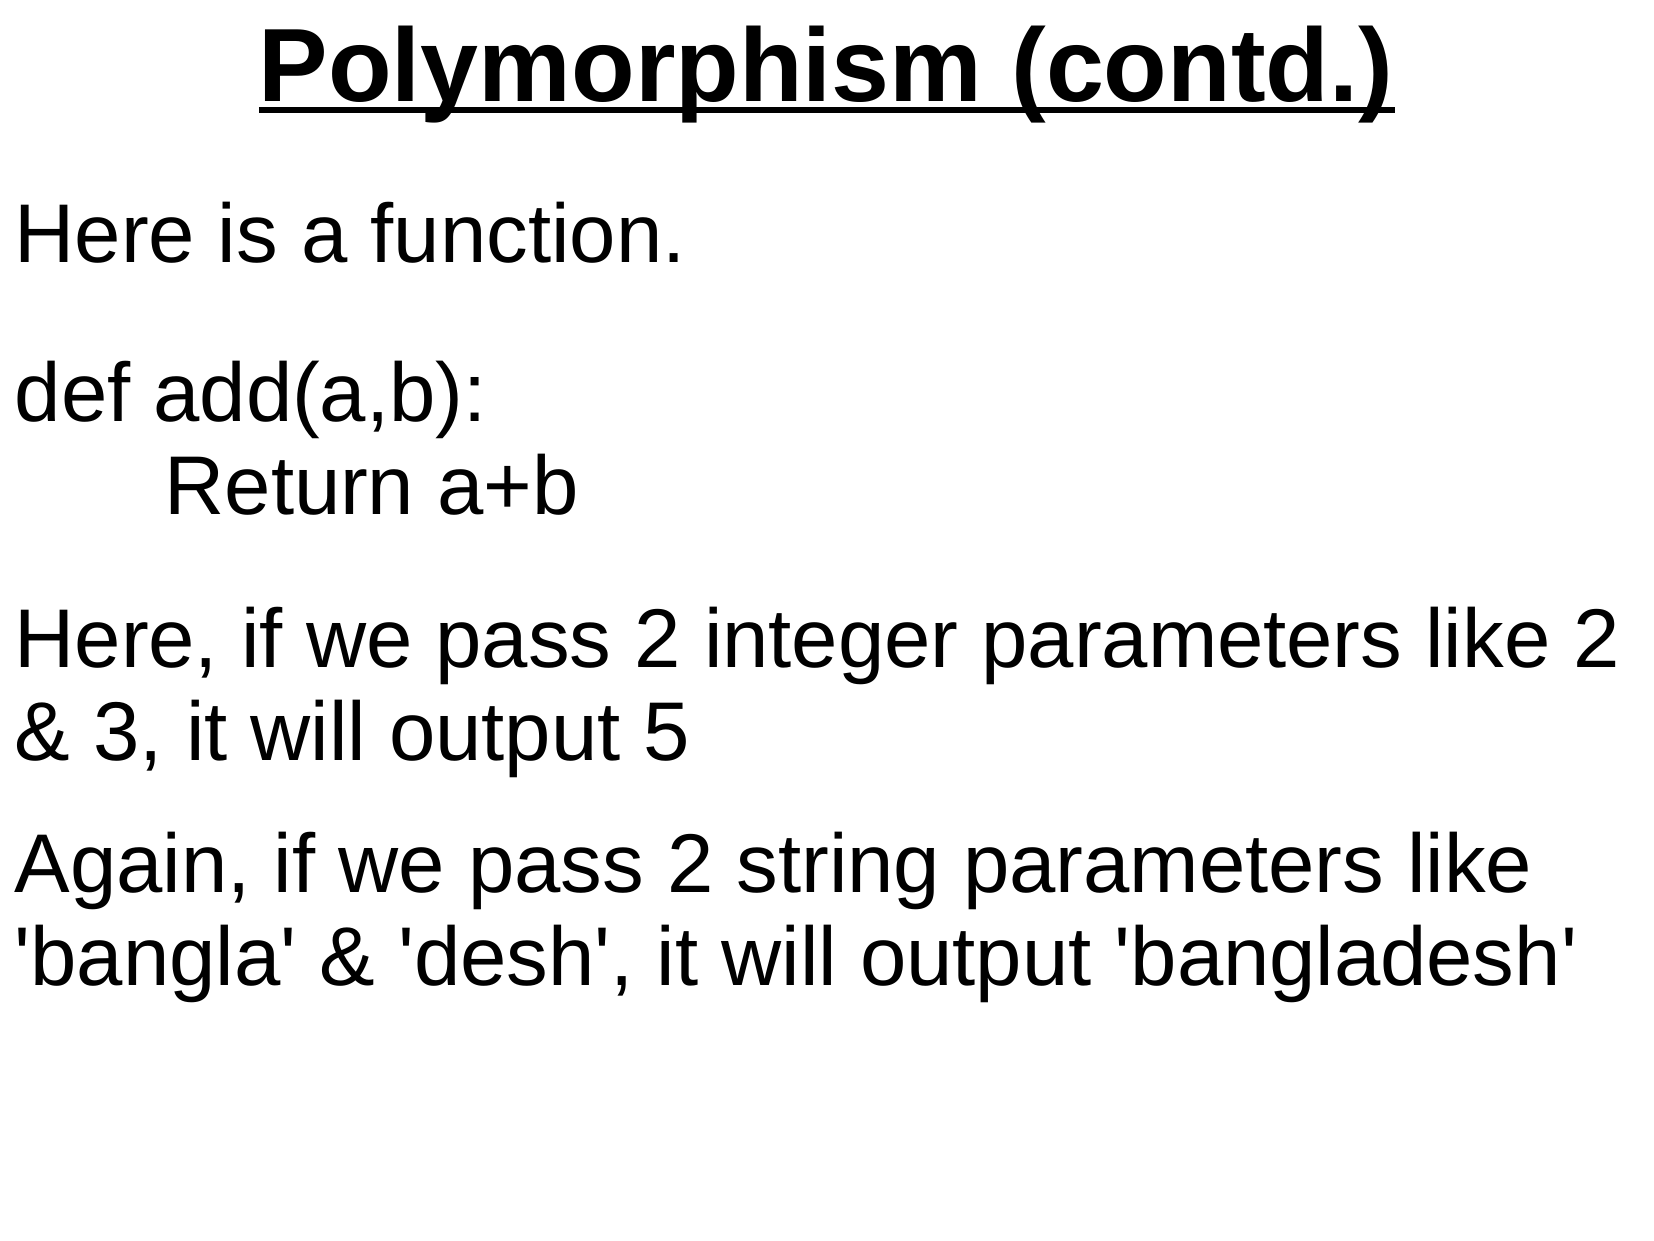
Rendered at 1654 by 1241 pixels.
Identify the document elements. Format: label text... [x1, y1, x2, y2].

text_box Here, if we pass 2 integer parameters like 2 & 3, it will output 5 [0, 585, 1654, 787]
text_box Again, if we pass 2 string parameters like 'bangla' & 'desh', it will output 'bangladesh' [0, 810, 1654, 1012]
text_box Polymorphism (contd.) [0, 0, 1654, 150]
text_box Here is a function. [0, 180, 1654, 299]
text_box def add(a,b): Return a+b [0, 338, 1654, 541]
